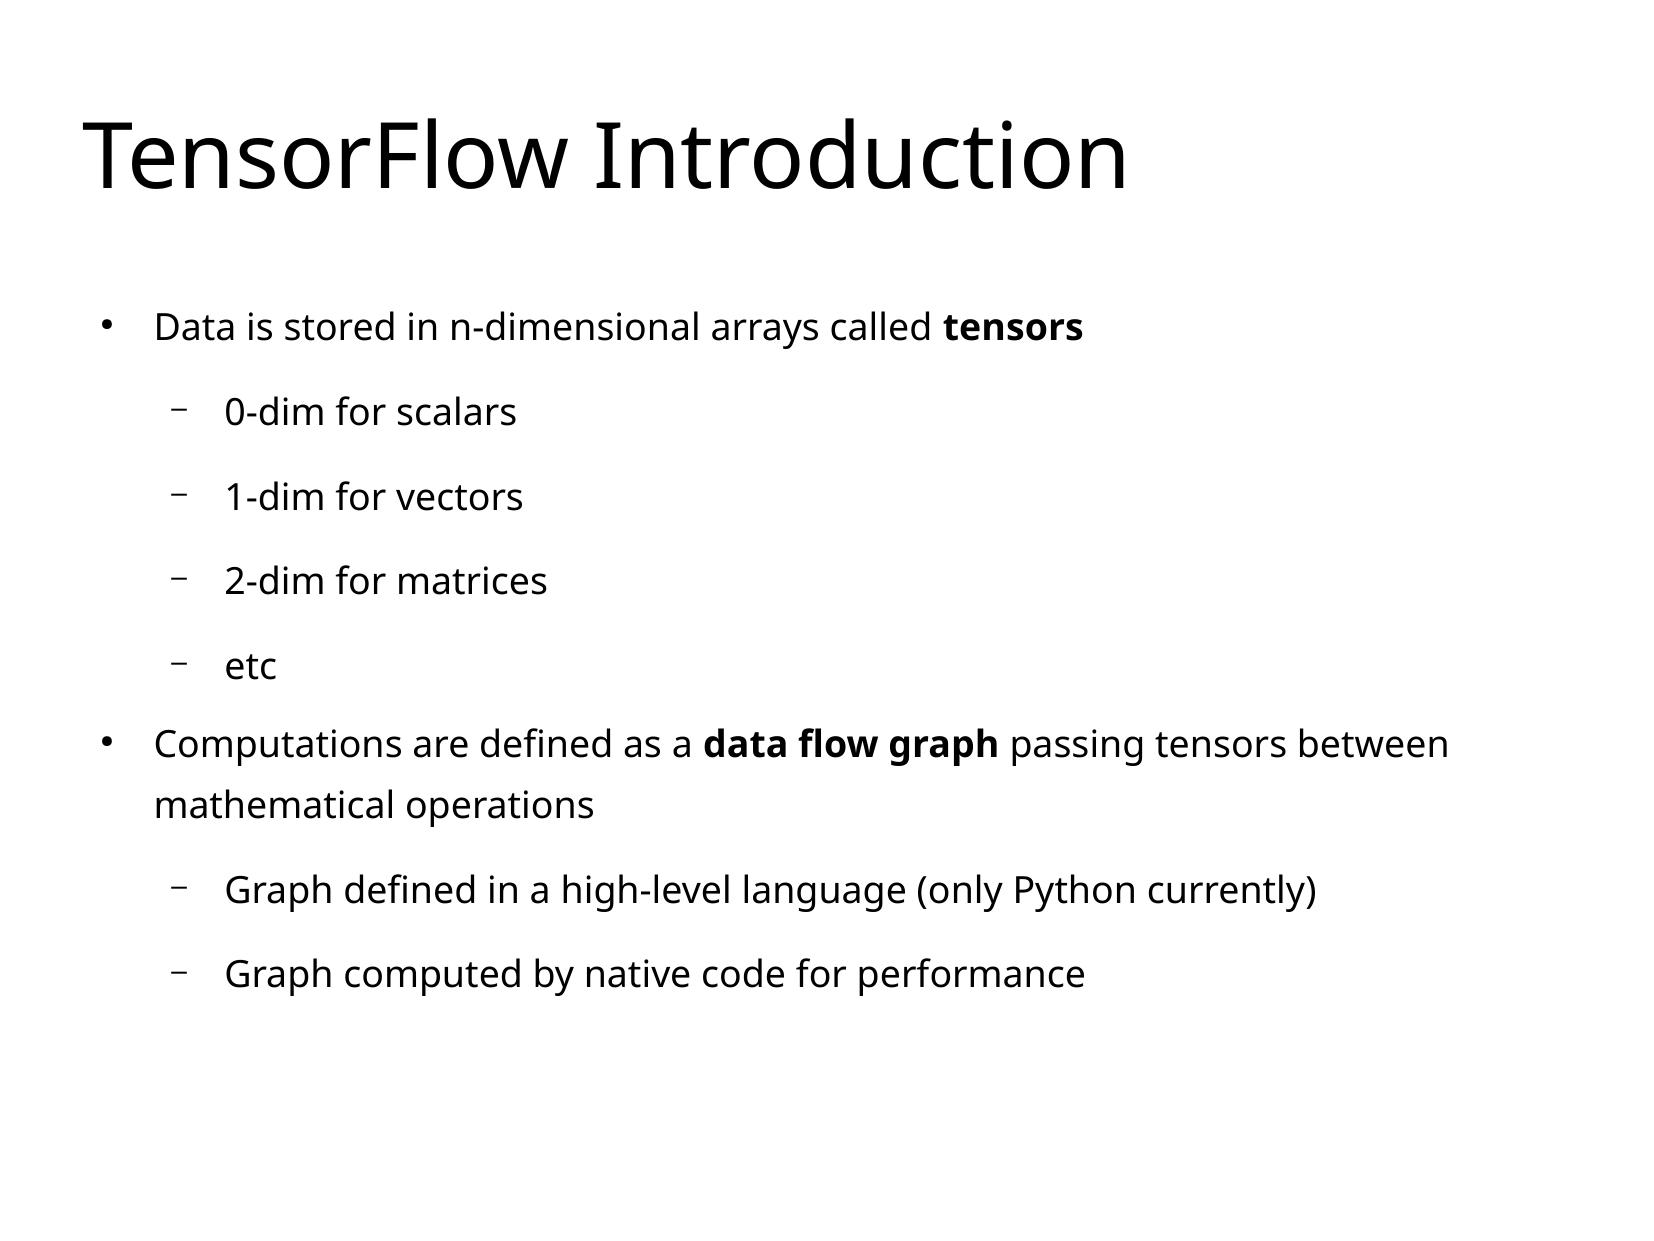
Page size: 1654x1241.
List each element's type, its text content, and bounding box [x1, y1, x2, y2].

list Data is stored in n-dimensional arrays called tensors 0-dim for scalars 1-dim for vectors 2-dim for matrices etc Computations are defined as a data flow graph passing tensors between mathematical operations Graph defined in a high-level language (only Python currently) Graph computed by native code for performance [82, 290, 1571, 1010]
title TensorFlow Introduction [82, 49, 1571, 257]
